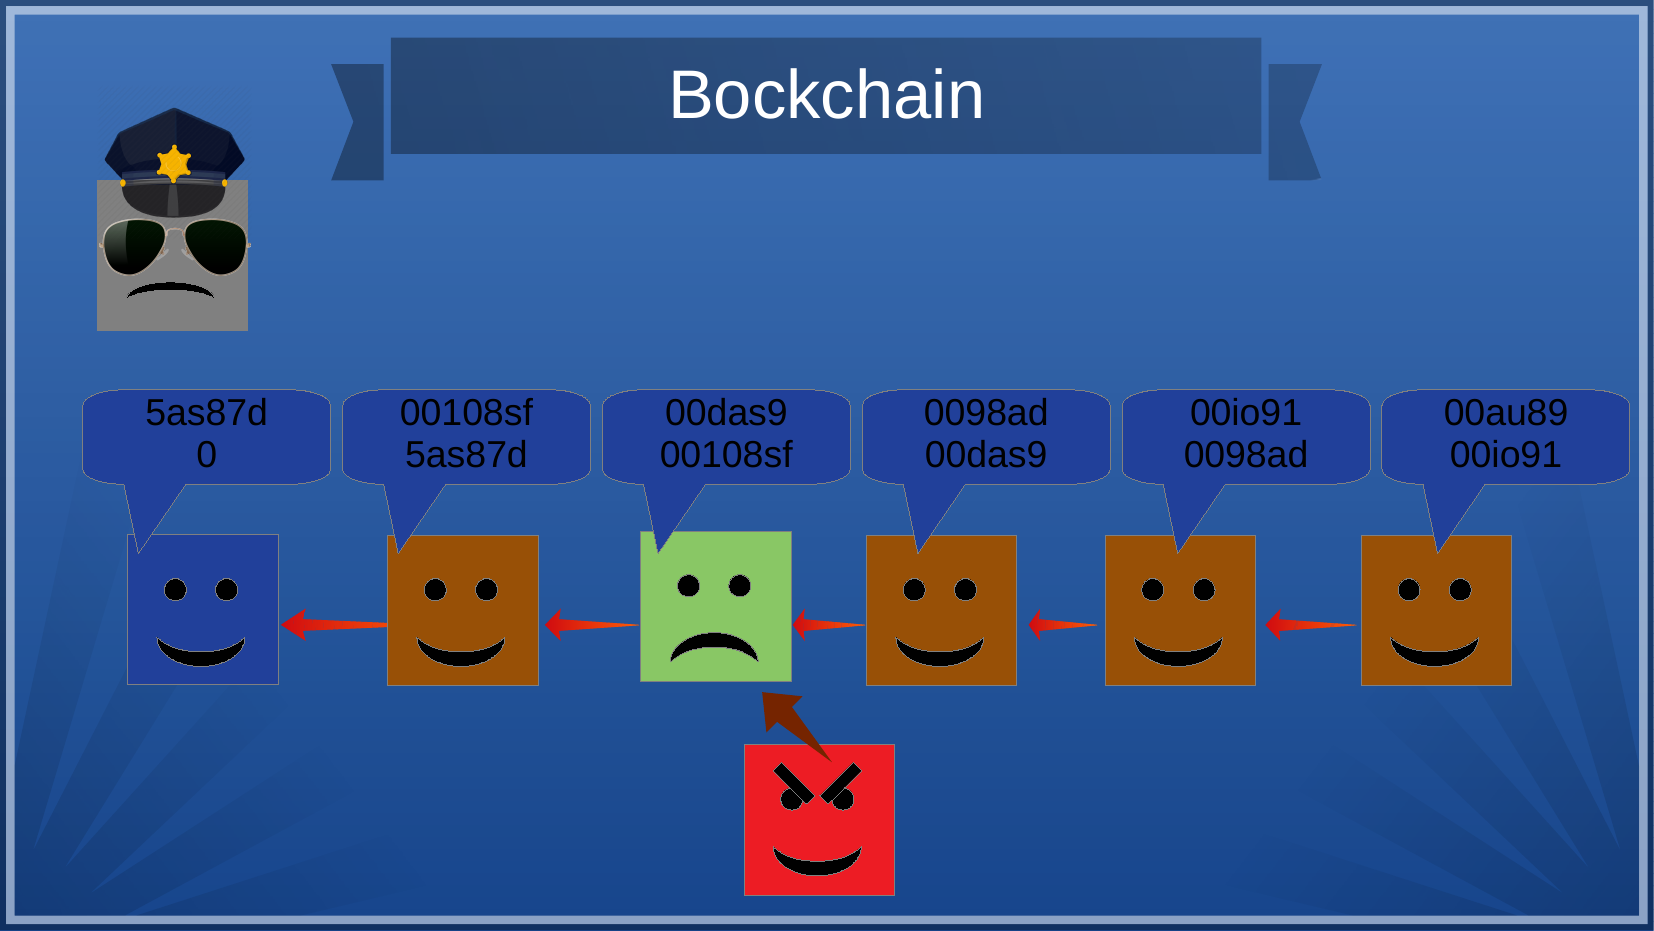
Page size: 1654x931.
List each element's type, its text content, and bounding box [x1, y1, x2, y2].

picture [1263, 606, 1359, 644]
text_box 00au89 00io91 [1381, 389, 1630, 554]
text_box [866, 535, 1017, 686]
picture [791, 606, 867, 644]
text_box 0098ad 00das9 [862, 389, 1111, 554]
picture [90, 85, 260, 308]
picture [279, 606, 387, 644]
picture [543, 606, 641, 644]
title Bockchain [389, 35, 1264, 154]
text_box 00das9 00108sf [602, 389, 851, 554]
text_box 00108sf 5as87d [342, 389, 591, 554]
text_box [1105, 535, 1256, 686]
text_box [97, 308, 248, 331]
text_box 5as87d 0 [82, 389, 331, 554]
text_box [387, 535, 539, 686]
picture [744, 673, 851, 781]
text_box 00io91 0098ad [1122, 389, 1371, 554]
text_box [744, 744, 895, 896]
text_box [127, 534, 279, 685]
picture [1027, 606, 1099, 644]
text_box [640, 531, 792, 682]
text_box [1361, 535, 1512, 686]
